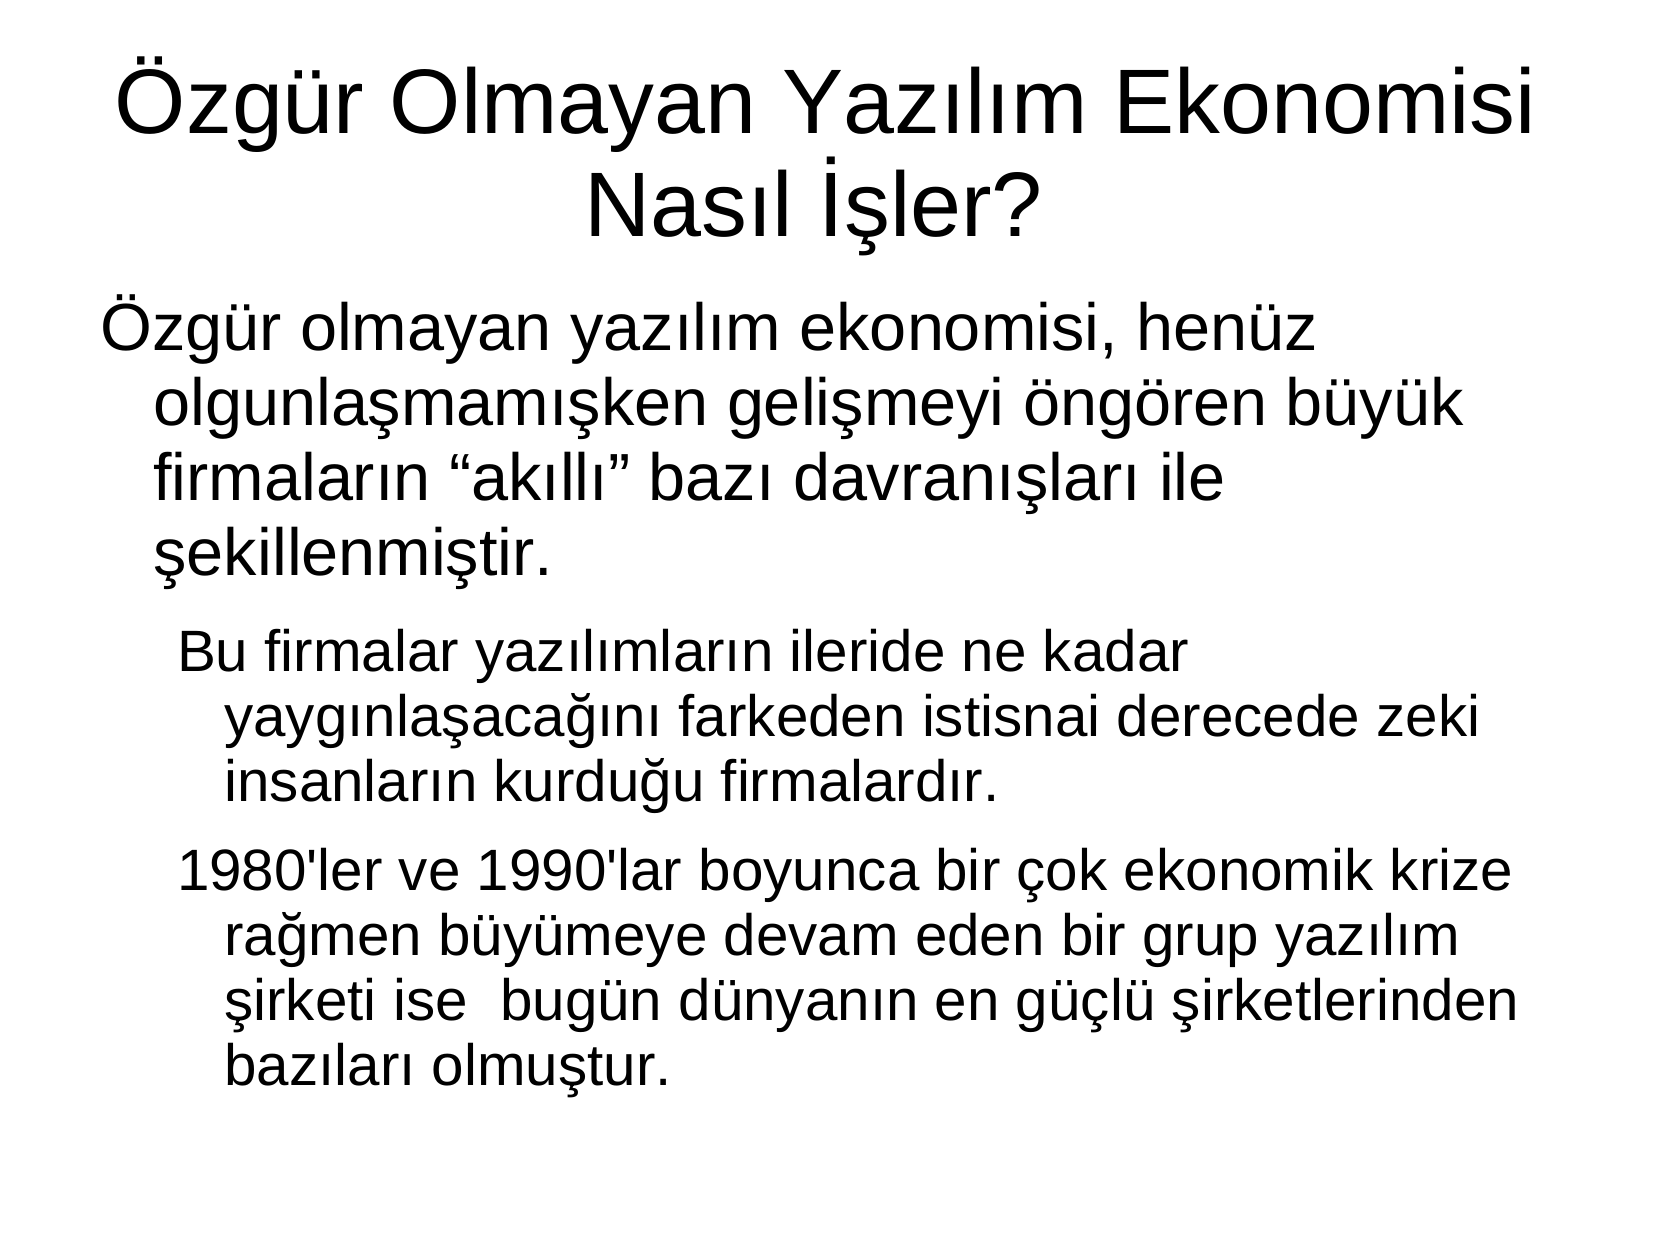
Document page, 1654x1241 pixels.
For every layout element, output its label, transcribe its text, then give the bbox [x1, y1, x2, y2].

list Özgür olmayan yazılım ekonomisi, henüz olgunlaşmamışken gelişmeyi öngören büyük firmaların “akıllı” bazı davranışları ile şekillenmiştir. Bu firmalar yazılımların ileride ne kadar yaygınlaşacağını farkeden istisnai derecede zeki insanların kurduğu firmalardır. 1980'ler ve 1990'lar boyunca bir çok ekonomik krize rağmen büyümeye devam eden bir grup yazılım şirketi ise bugün dünyanın en güçlü şirketlerinden bazıları olmuştur. [82, 290, 1571, 1184]
title Özgür Olmayan Yazılım Ekonomisi Nasıl İşler? [82, 39, 1571, 267]
